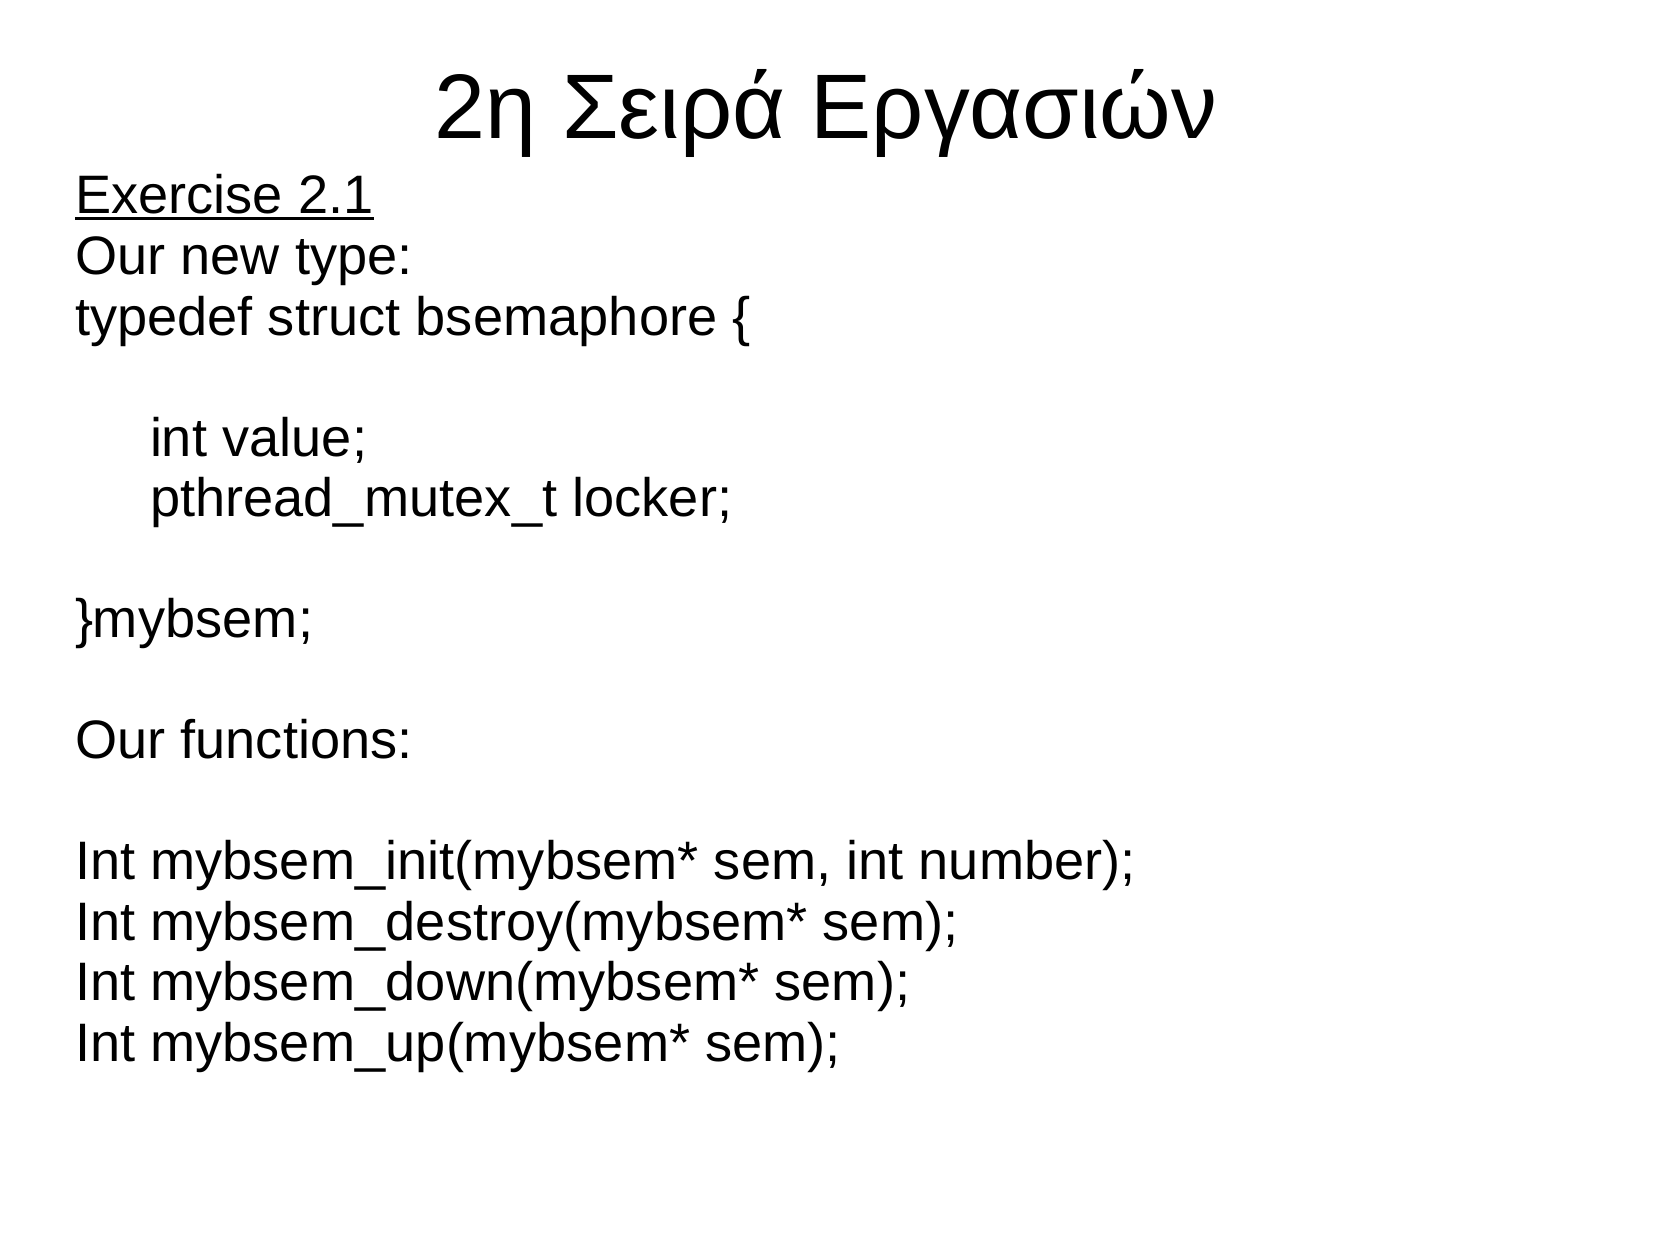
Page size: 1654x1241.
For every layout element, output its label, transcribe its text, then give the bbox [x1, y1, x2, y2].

subtitle Exercise 2.1 Our new type: typedef struct bsemaphore { int value; pthread_mutex_t locker; }mybsem; Our functions: Int mybsem_init(mybsem* sem, int number); Int mybsem_destroy(mybsem* sem); Int mybsem_down(mybsem* sem); Int mybsem_up(mybsem* sem); [75, 165, 1564, 1241]
title 2η Σειρά Εργασιών [82, 2, 1571, 211]
